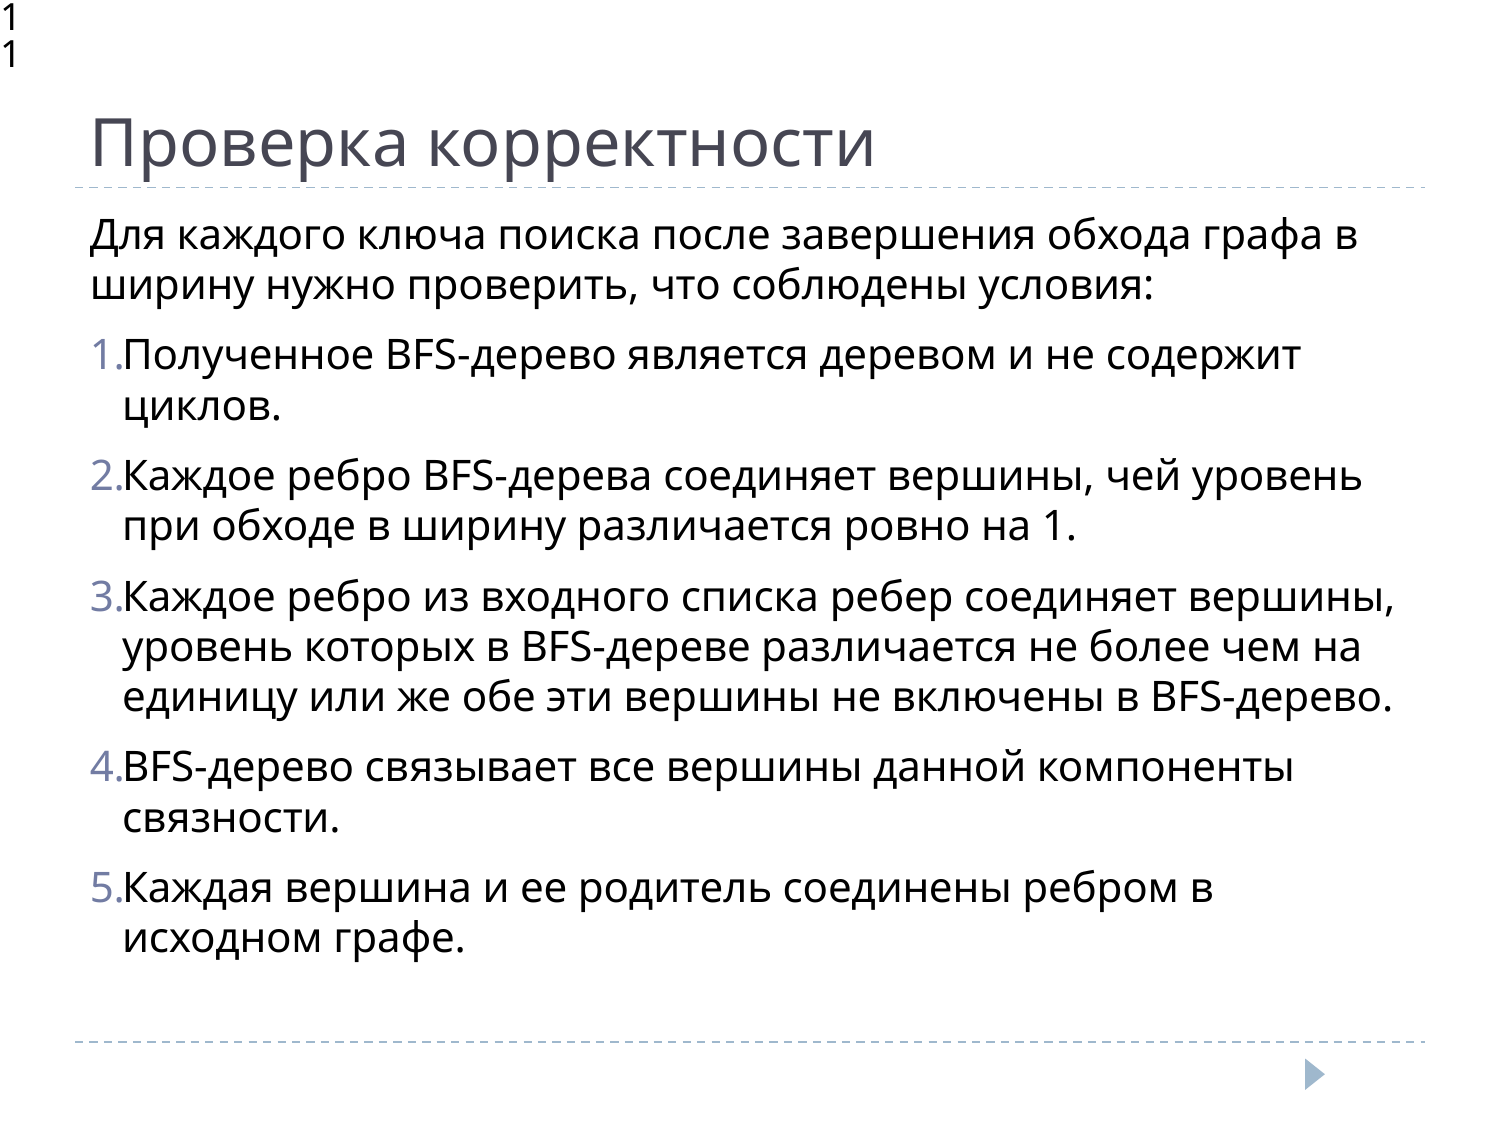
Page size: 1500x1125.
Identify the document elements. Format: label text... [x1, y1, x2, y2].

title Проверка корректности [75, 24, 1425, 188]
list Для каждого ключа поиска после завершения обхода графа в ширину нужно проверить, что соблюдены условия: Полученное BFS-дерево является деревом и не содержит циклов. Каждое ребро BFS-дерева соединяет вершины, чей уровень при обходе в ширину различается ровно на 1. Каждое ребро из входного списка ребер соединяет вершины, уровень которых в BFS-дереве различается не более чем на единицу или же обе эти вершины не включены в BFS-дерево. BFS-дерево связывает все вершины данной компоненты связности. Каждая вершина и ее родитель соединены ребром в исходном графе. [75, 200, 1425, 1010]
